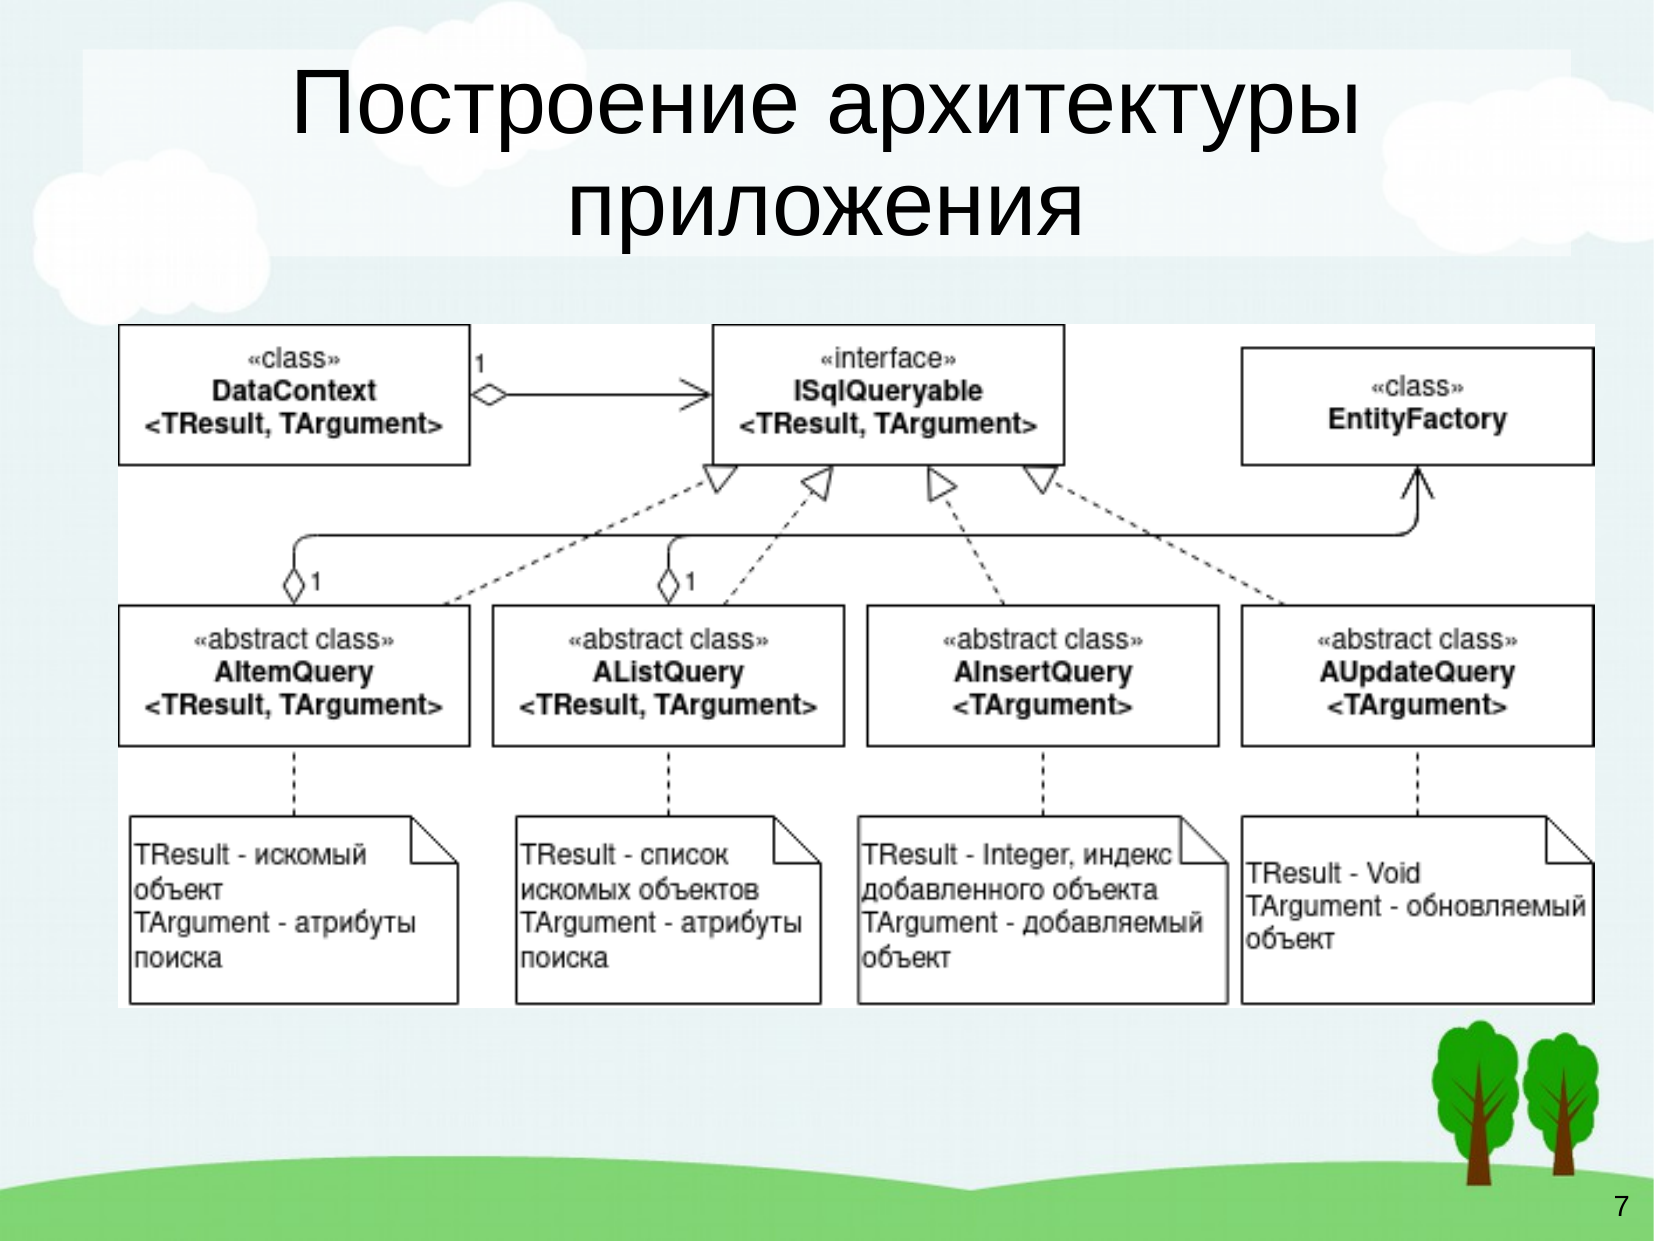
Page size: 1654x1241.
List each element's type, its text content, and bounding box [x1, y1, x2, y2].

title Построение архитектуры приложения [82, 49, 1571, 257]
picture [0, 0, 1654, 1241]
